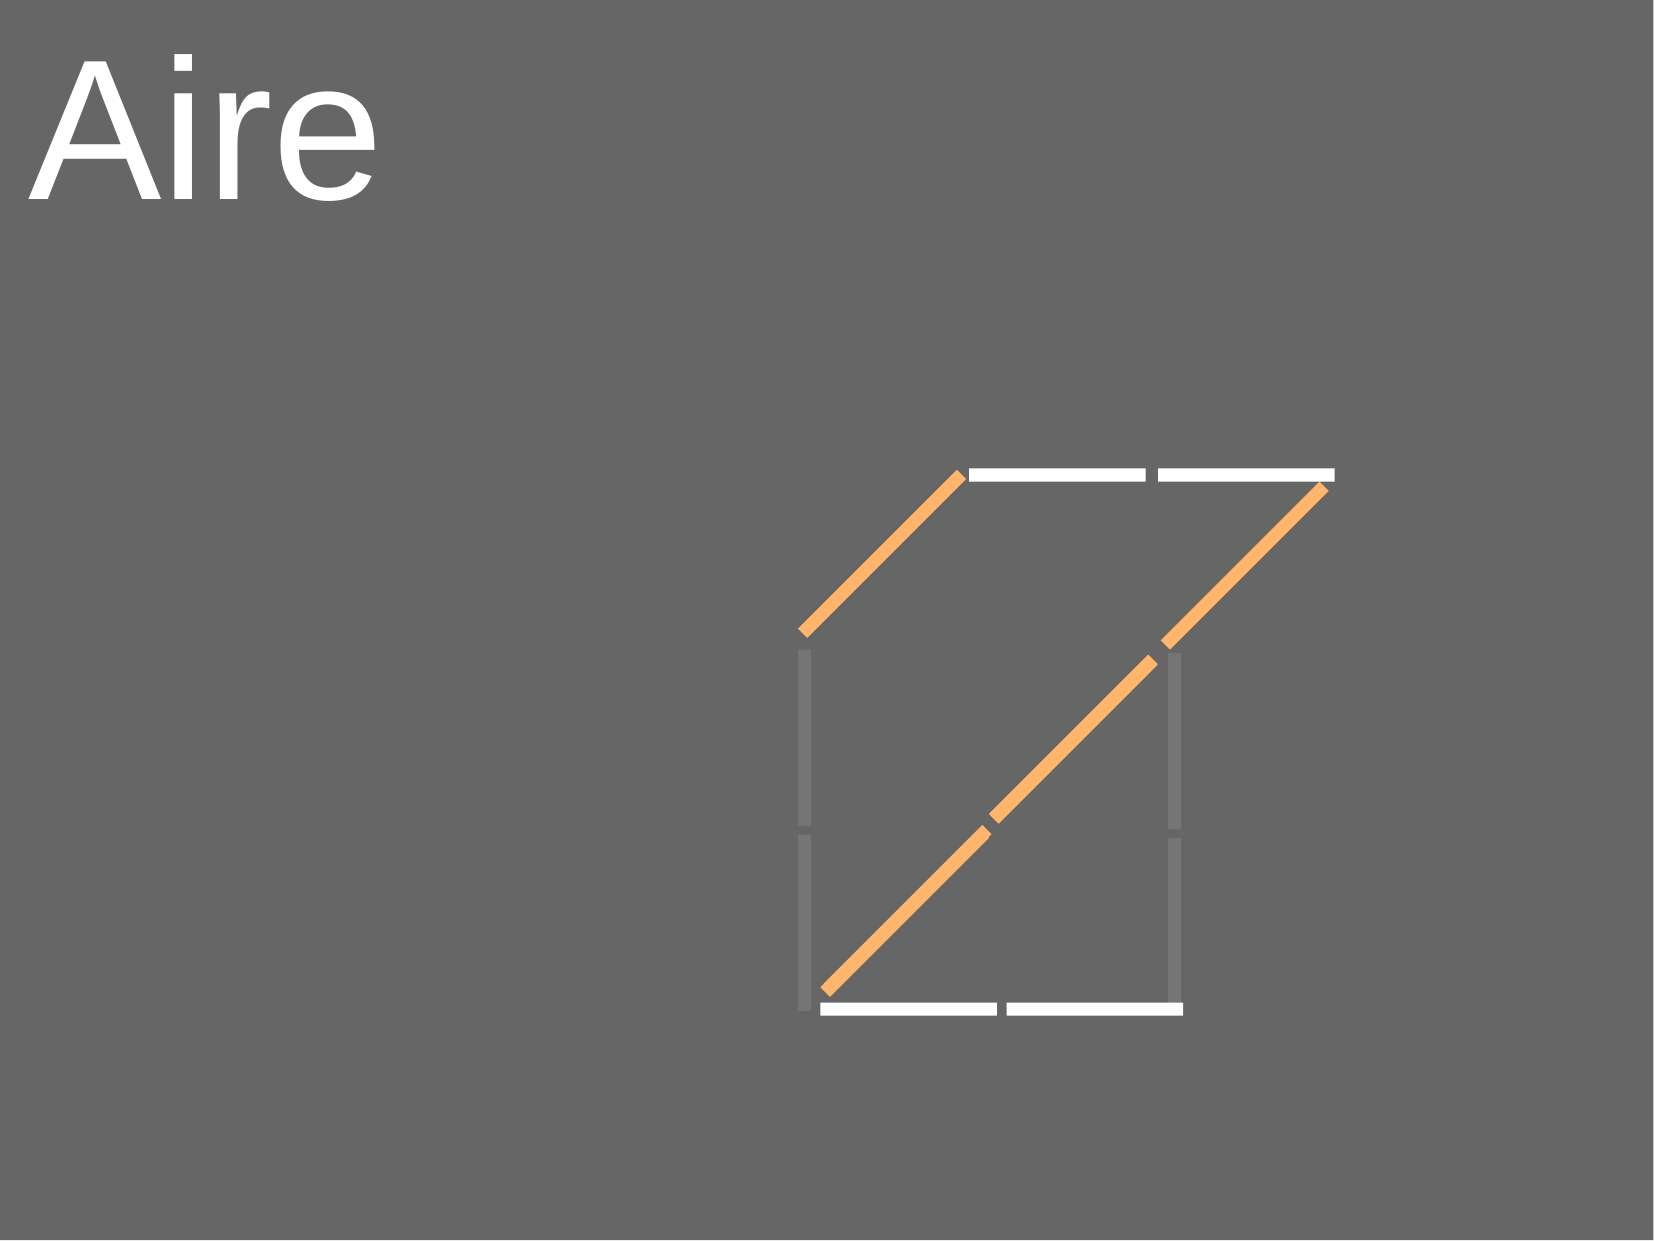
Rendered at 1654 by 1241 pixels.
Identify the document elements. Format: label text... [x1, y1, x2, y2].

text_box [0, 0, 1654, 1241]
title Aire [23, 0, 390, 260]
